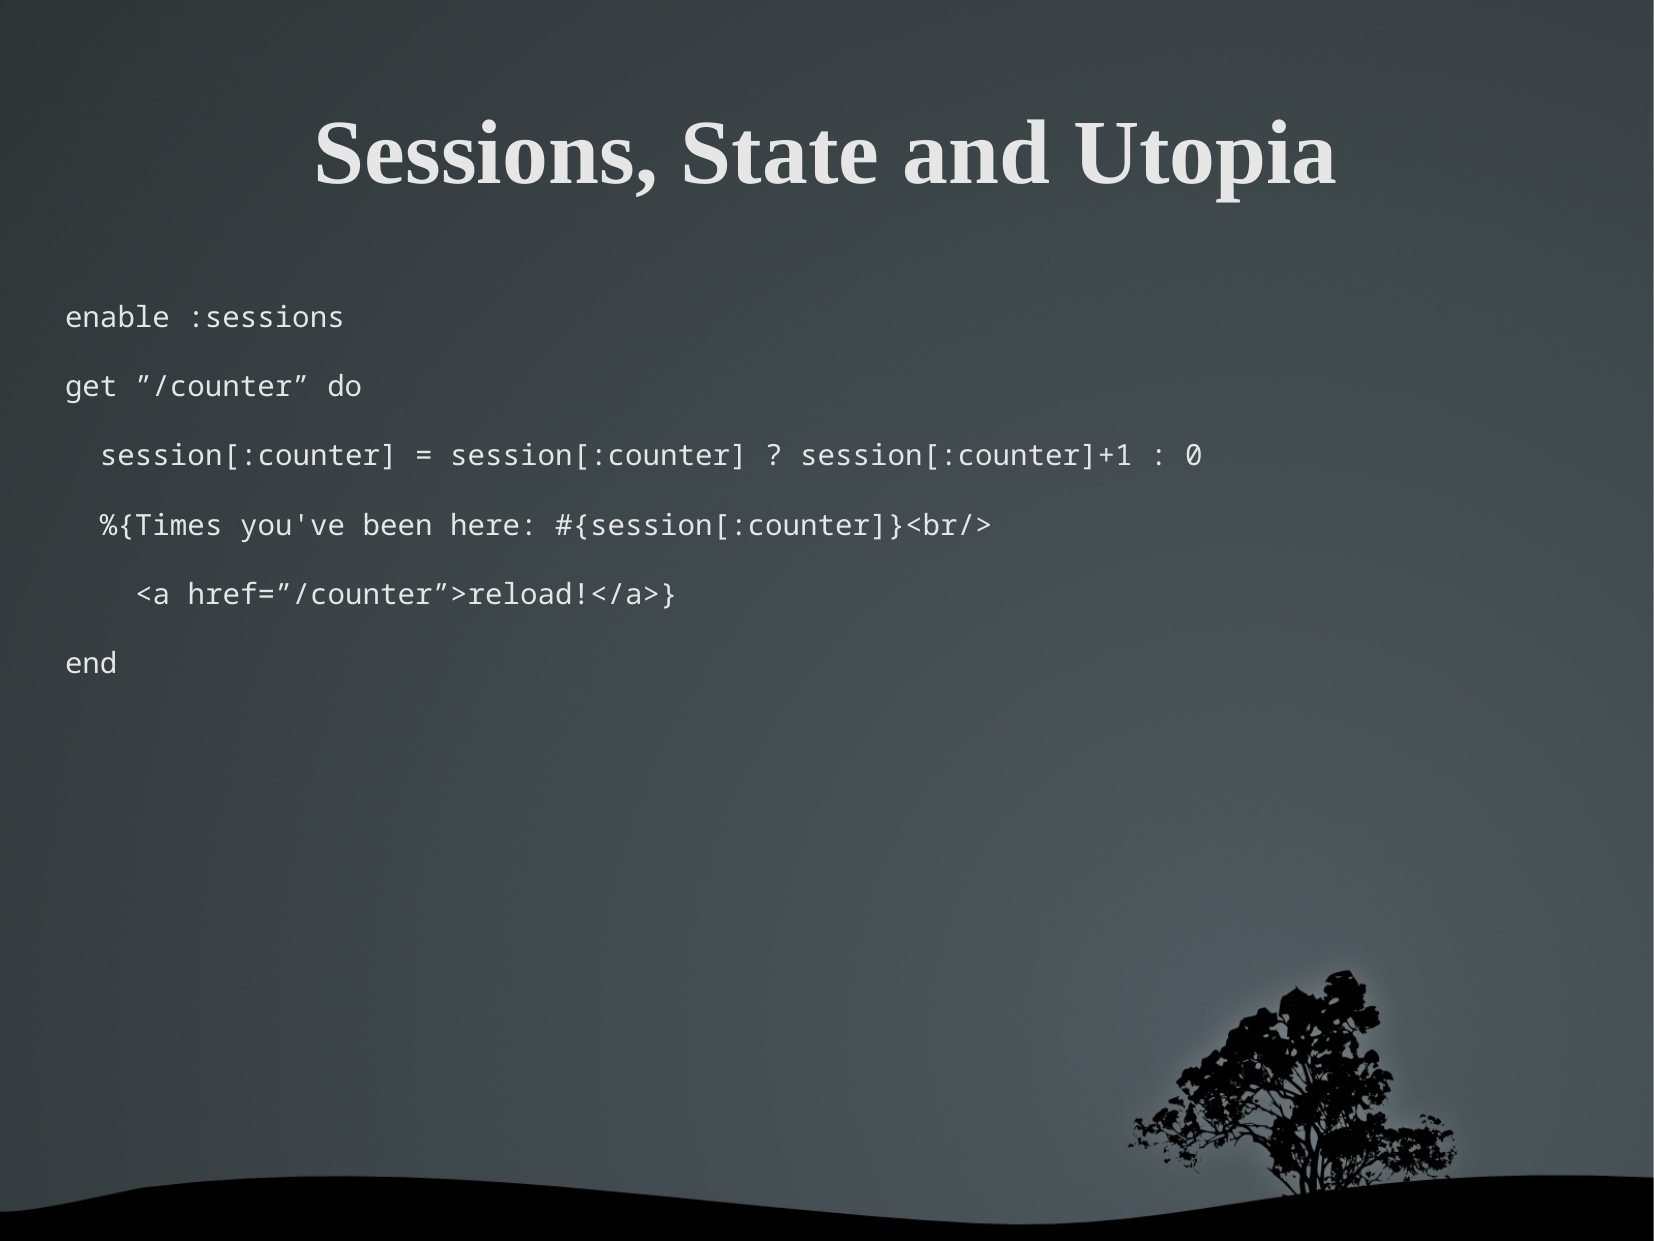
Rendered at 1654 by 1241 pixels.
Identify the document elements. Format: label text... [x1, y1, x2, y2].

list enable :sessions get ”/counter” do session[:counter] = session[:counter] ? session[:counter]+1 : 0 %{Times you've been here: #{session[:counter]}<br/> <a href=”/counter”>reload!</a>} end [47, 296, 1536, 1115]
title Sessions, State and Utopia [82, 49, 1571, 257]
picture [0, 0, 1654, 1241]
